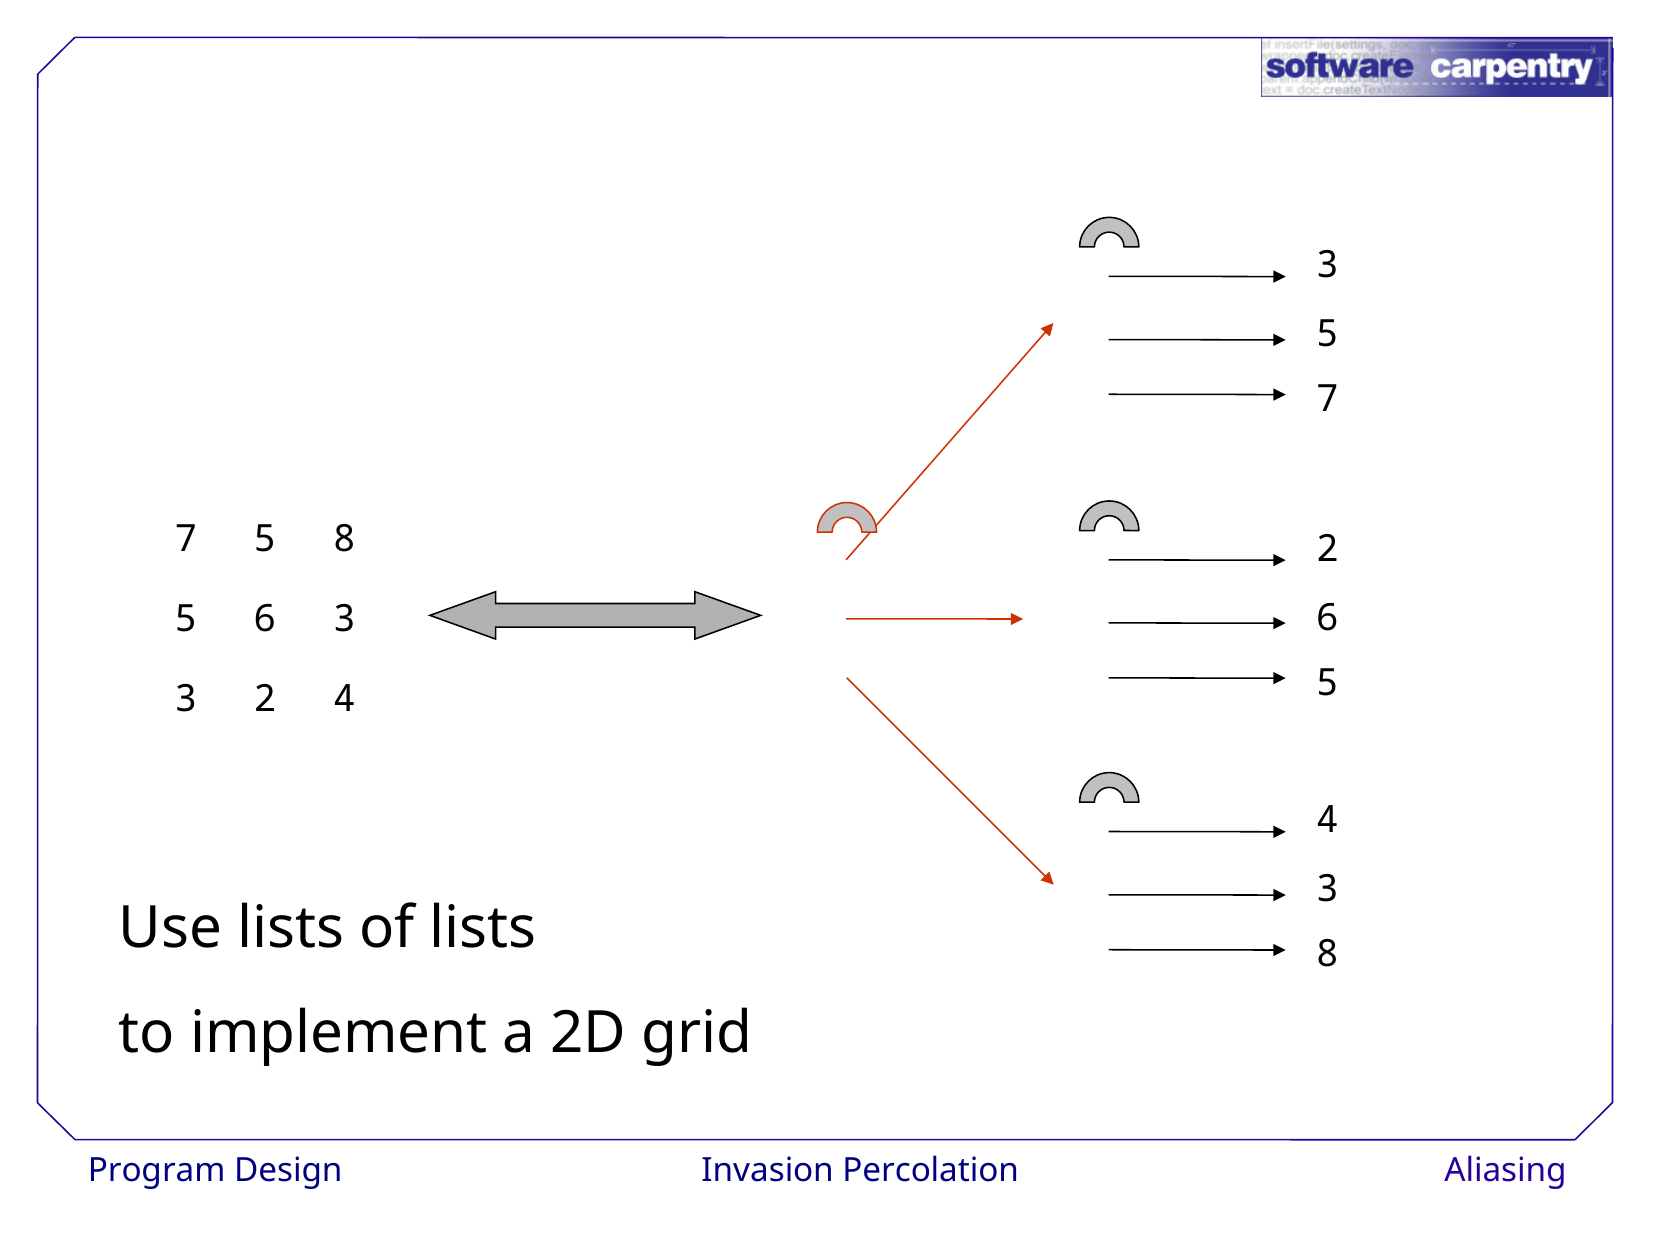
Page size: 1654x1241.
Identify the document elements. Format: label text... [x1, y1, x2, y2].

table_cell [1080, 322, 1140, 398]
table_header 5 [225, 497, 304, 576]
text_box 5 [1289, 285, 1365, 377]
table_cell [1080, 878, 1140, 953]
table_cell 6 [225, 576, 304, 656]
table_cell 2 [225, 656, 304, 735]
text_box 6 [1289, 568, 1365, 660]
table_header [1080, 247, 1140, 322]
table_cell [818, 683, 877, 758]
table_header [818, 532, 877, 607]
text_box 7 [1289, 377, 1365, 434]
text_box [817, 502, 877, 533]
table_cell [1080, 398, 1140, 473]
table_cell 5 [146, 576, 225, 656]
table_header [1080, 802, 1140, 878]
table_cell 4 [304, 656, 385, 735]
picture [1261, 39, 1613, 97]
text_box [1079, 772, 1139, 803]
table_cell [818, 607, 877, 683]
table_cell 3 [304, 576, 385, 656]
text_box 3 [1289, 224, 1365, 285]
table_cell [855, 683, 877, 705]
table_cell [1080, 953, 1140, 1028]
table_header 8 [304, 497, 385, 576]
text_box 8 [1289, 932, 1365, 989]
table_cell 3 [146, 656, 225, 735]
table_cell [1080, 681, 1140, 757]
text_box [1079, 217, 1139, 247]
text_box 5 [1289, 660, 1365, 717]
text_box 2 [1289, 507, 1365, 568]
text_box 4 [1289, 779, 1365, 840]
text_box 3 [1289, 840, 1365, 932]
table_cell [1080, 606, 1140, 681]
text_box Use lists of lists to implement a 2D grid [103, 846, 768, 1073]
table_header [1080, 530, 1140, 606]
text_box [429, 591, 761, 640]
table_header 7 [146, 497, 225, 576]
text_box [1079, 500, 1139, 531]
